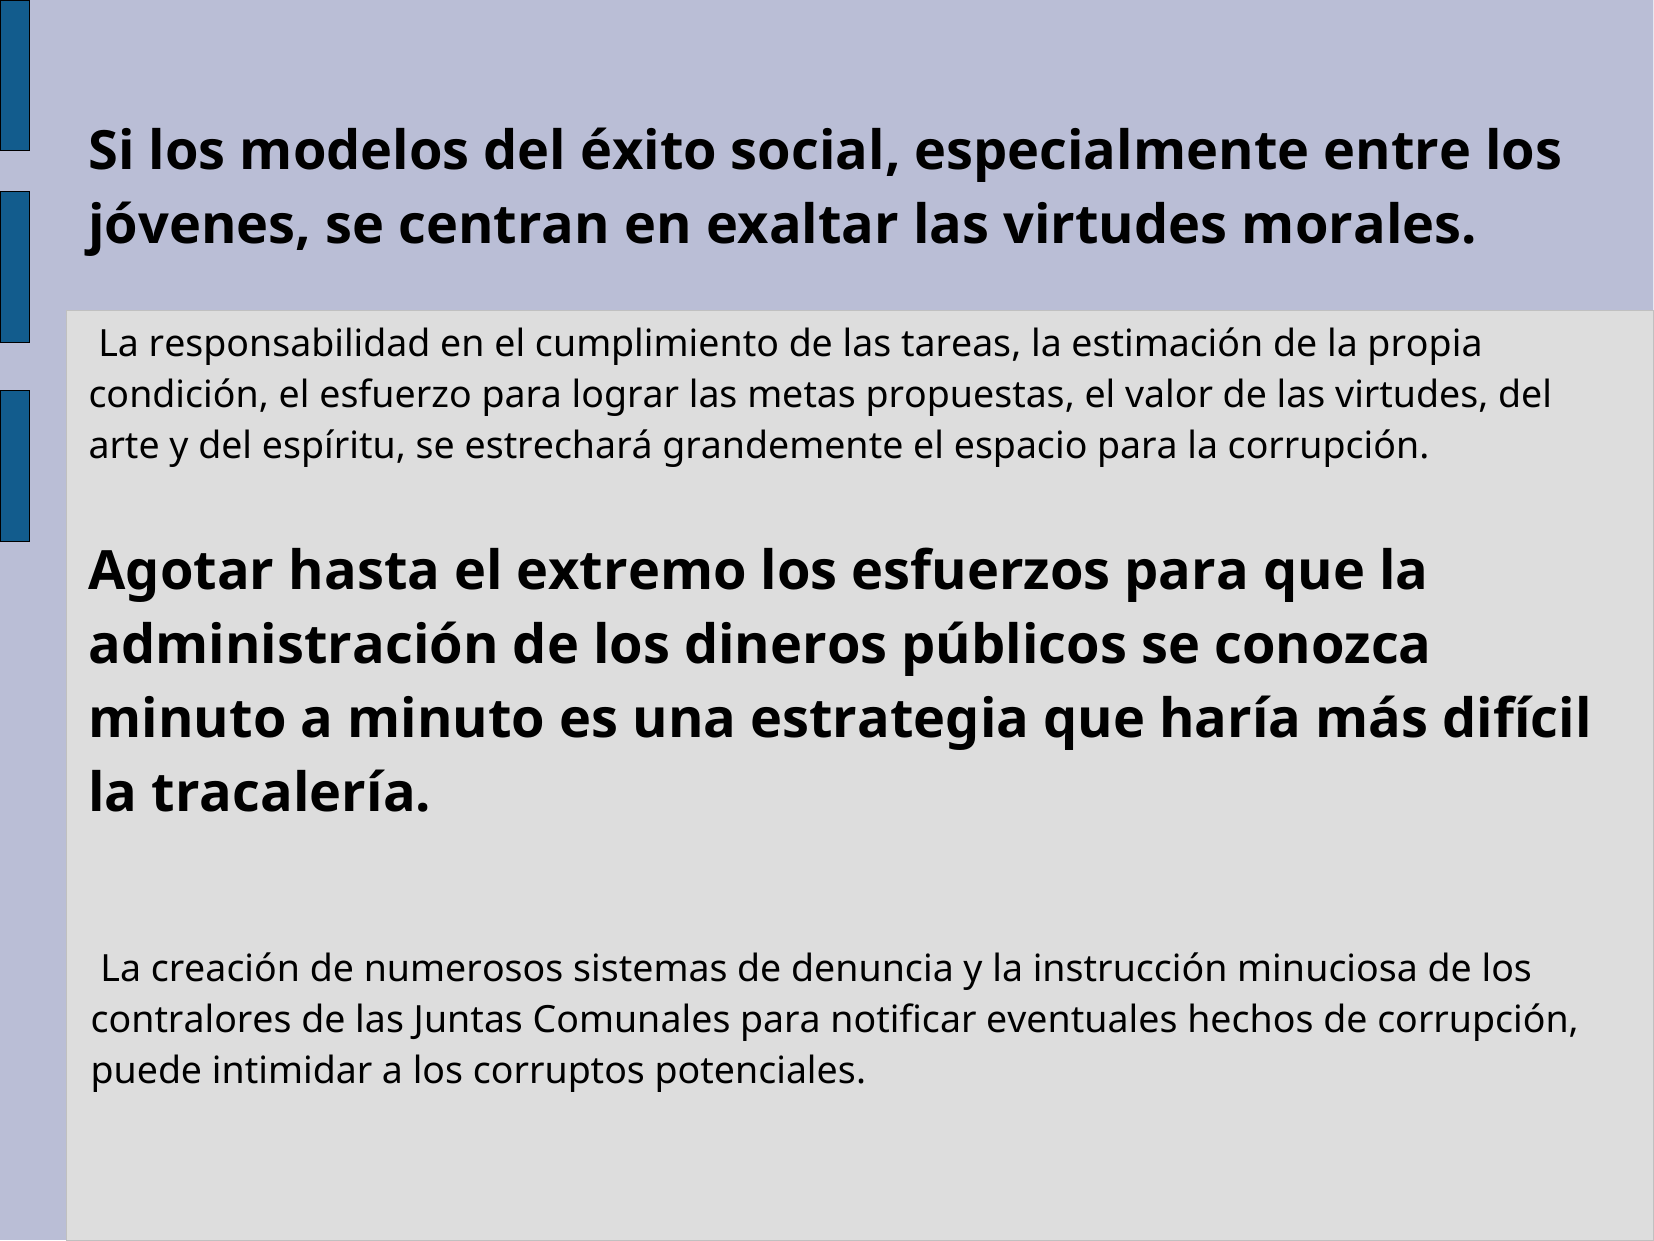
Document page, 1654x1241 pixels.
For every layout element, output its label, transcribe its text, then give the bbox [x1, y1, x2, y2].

text_box La creación de numerosos sistemas de denuncia y la instrucción minuciosa de los contralores de las Juntas Comunales para notificar eventuales hechos de corrupción, puede intimidar a los corruptos potenciales. [90, 941, 1627, 1158]
text_box Si los modelos del éxito social, especialmente entre los jóvenes, se centran en exaltar las virtudes morales. [88, 111, 1625, 292]
text_box Agotar hasta el extremo los esfuerzos para que la administración de los dineros públicos se conozca minuto a minuto es una estrategia que haría más difícil la tracalería. [88, 531, 1597, 893]
text_box La responsabilidad en el cumplimiento de las tareas, la estimación de la propia condición, el esfuerzo para lograr las metas propuestas, el valor de las virtudes, del arte y del espíritu, se estrechará grandemente el espacio para la corrupción. [88, 316, 1625, 562]
